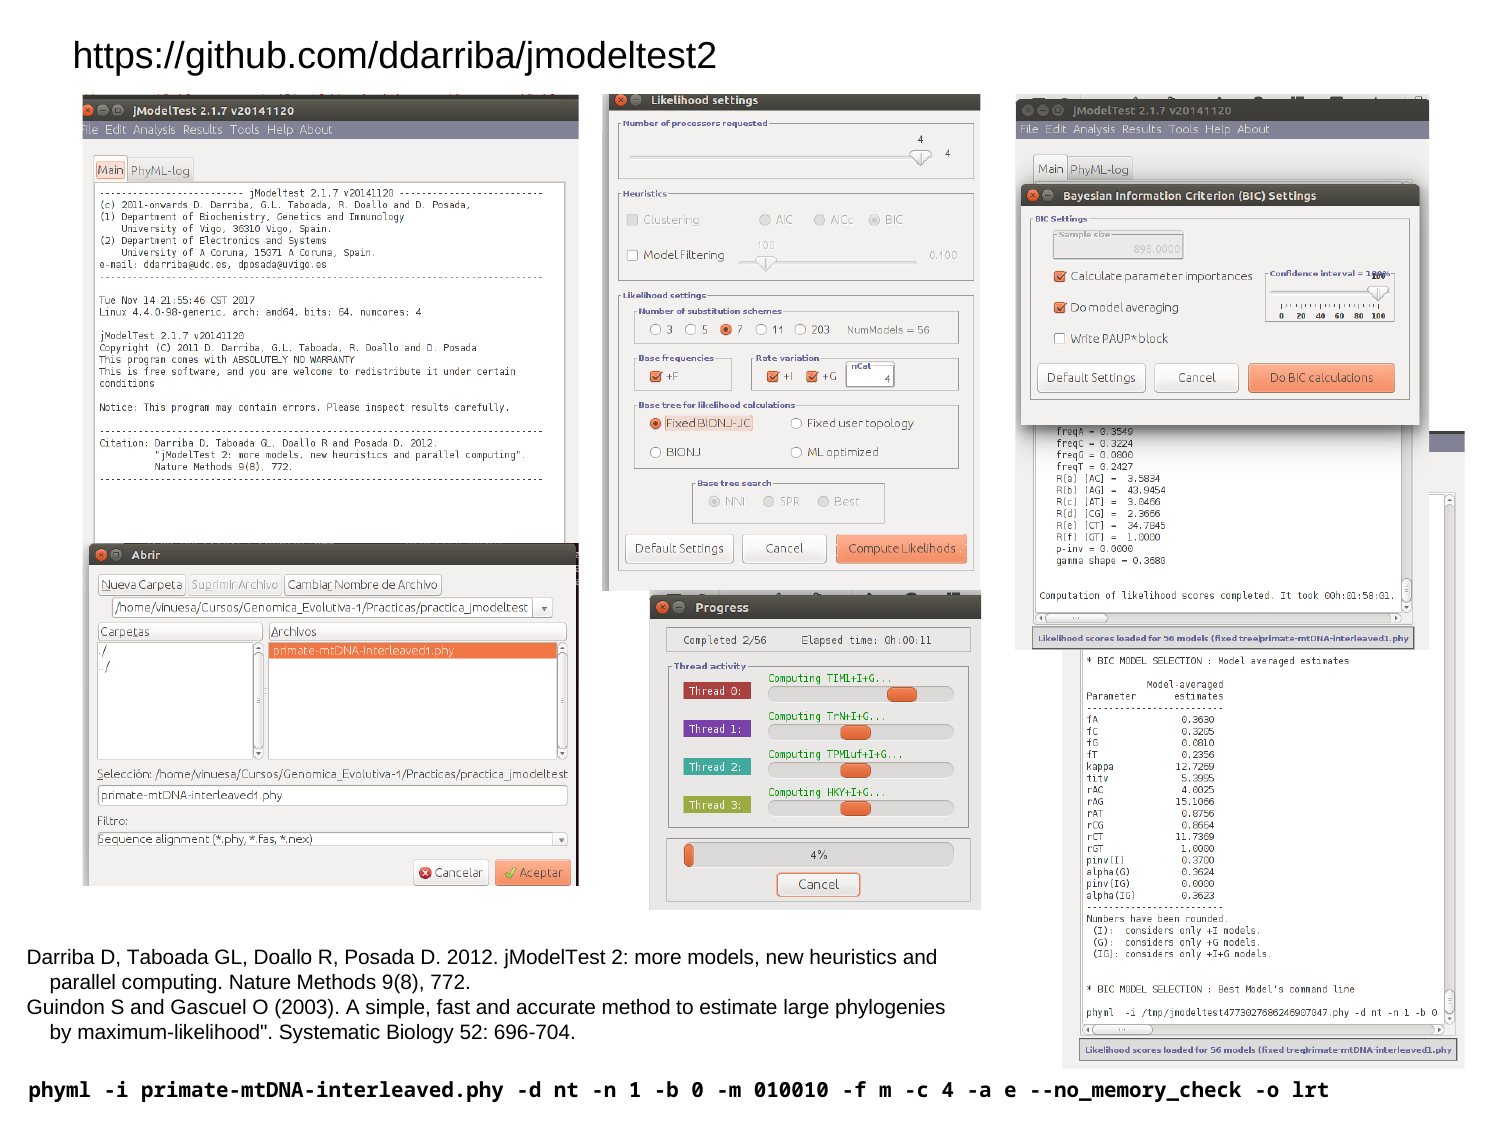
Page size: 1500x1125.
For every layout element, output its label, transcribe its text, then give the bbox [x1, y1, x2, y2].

text_box https://github.com/ddarriba/jmodeltest2 [57, 23, 733, 84]
picture [1015, 94, 1465, 1069]
picture [82, 94, 579, 886]
text_box phyml -i primate-mtDNA-interleaved.phy -d nt -n 1 -b 0 -m 010010 -f m -c 4 -a e --no_memory_check -o lrt [13, 1068, 1430, 1123]
picture [602, 94, 982, 910]
text_box Darriba D, Taboada GL, Doallo R, Posada D. 2012. jModelTest 2: more models, new heuristics and parallel computing. Nature Methods 9(8), 772. Guindon S and Gascuel O (2003). A simple, fast and accurate method to estimate large phylogenies by maximum-likelihood". Systematic Biology 52: 696-704. [11, 936, 969, 1052]
